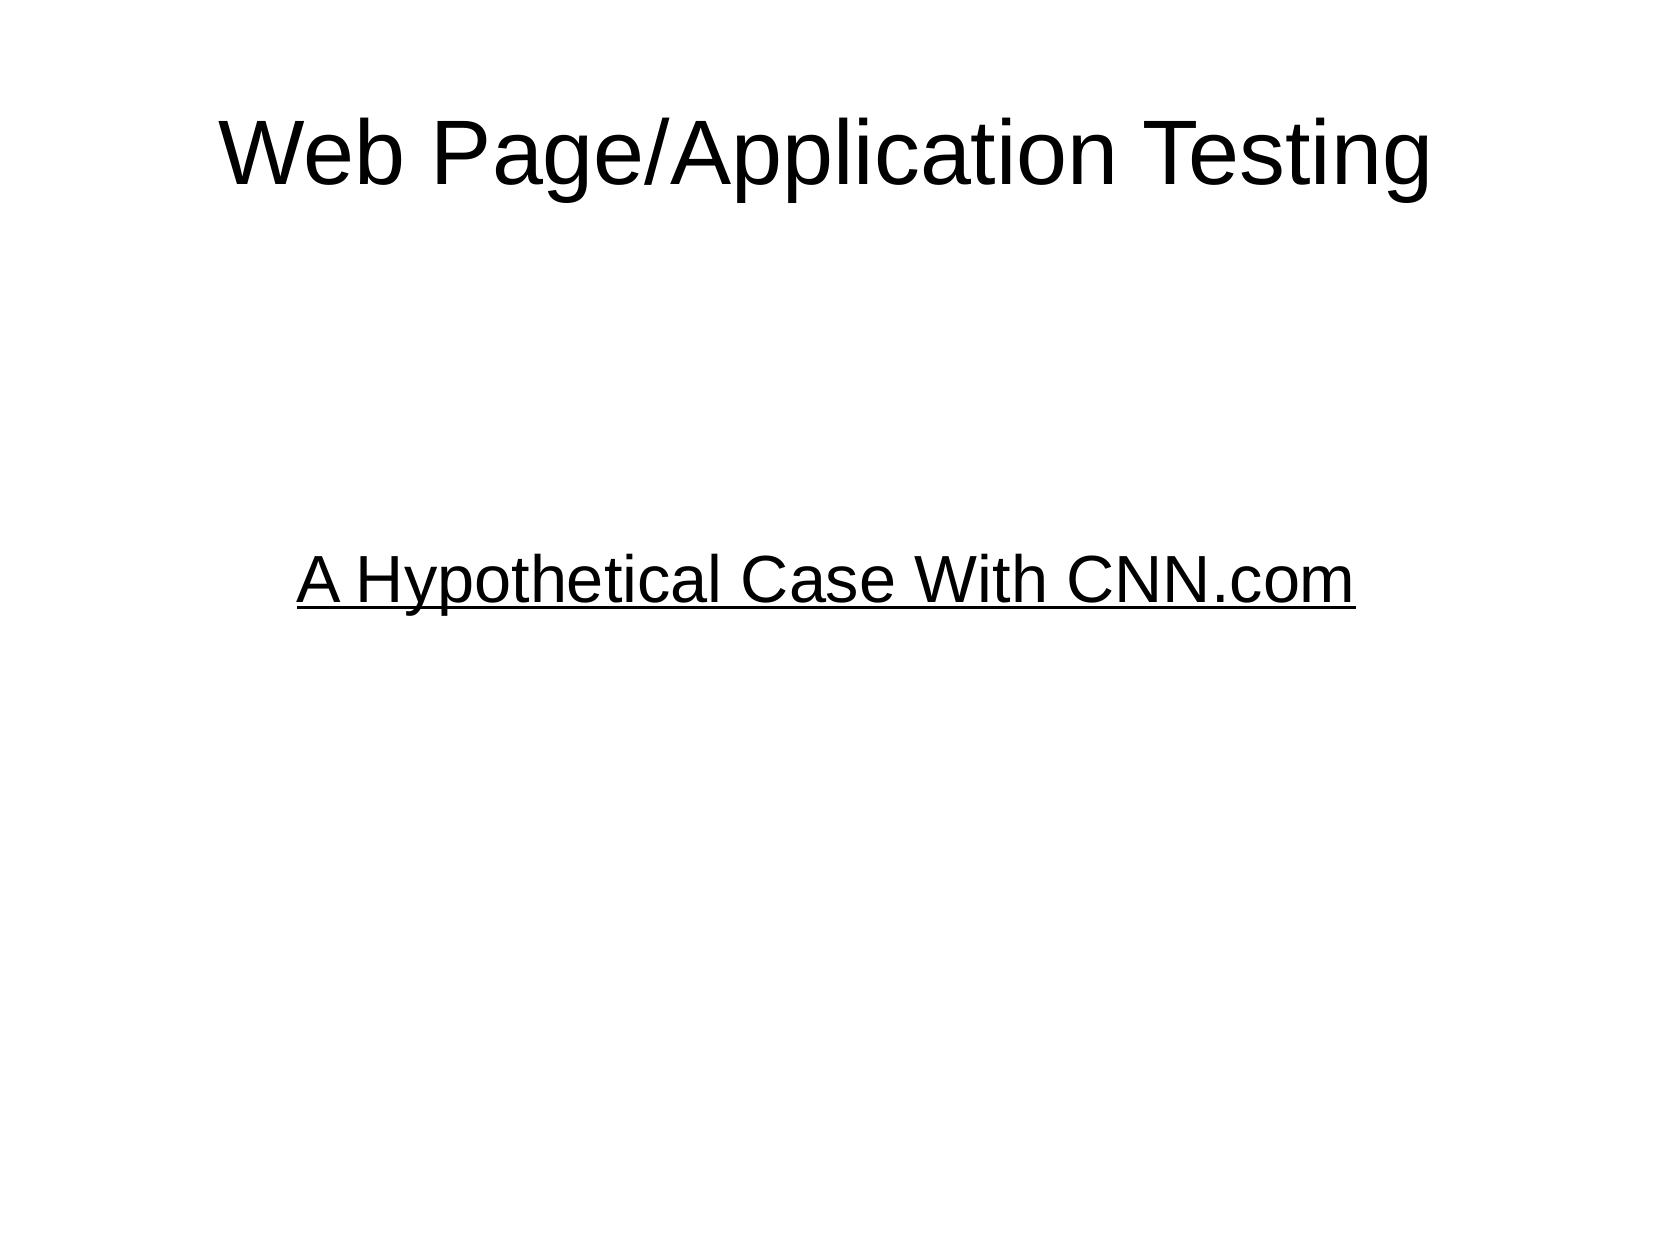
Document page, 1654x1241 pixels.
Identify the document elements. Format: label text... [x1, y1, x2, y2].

subtitle A Hypothetical Case With CNN.com [82, 49, 1571, 1109]
